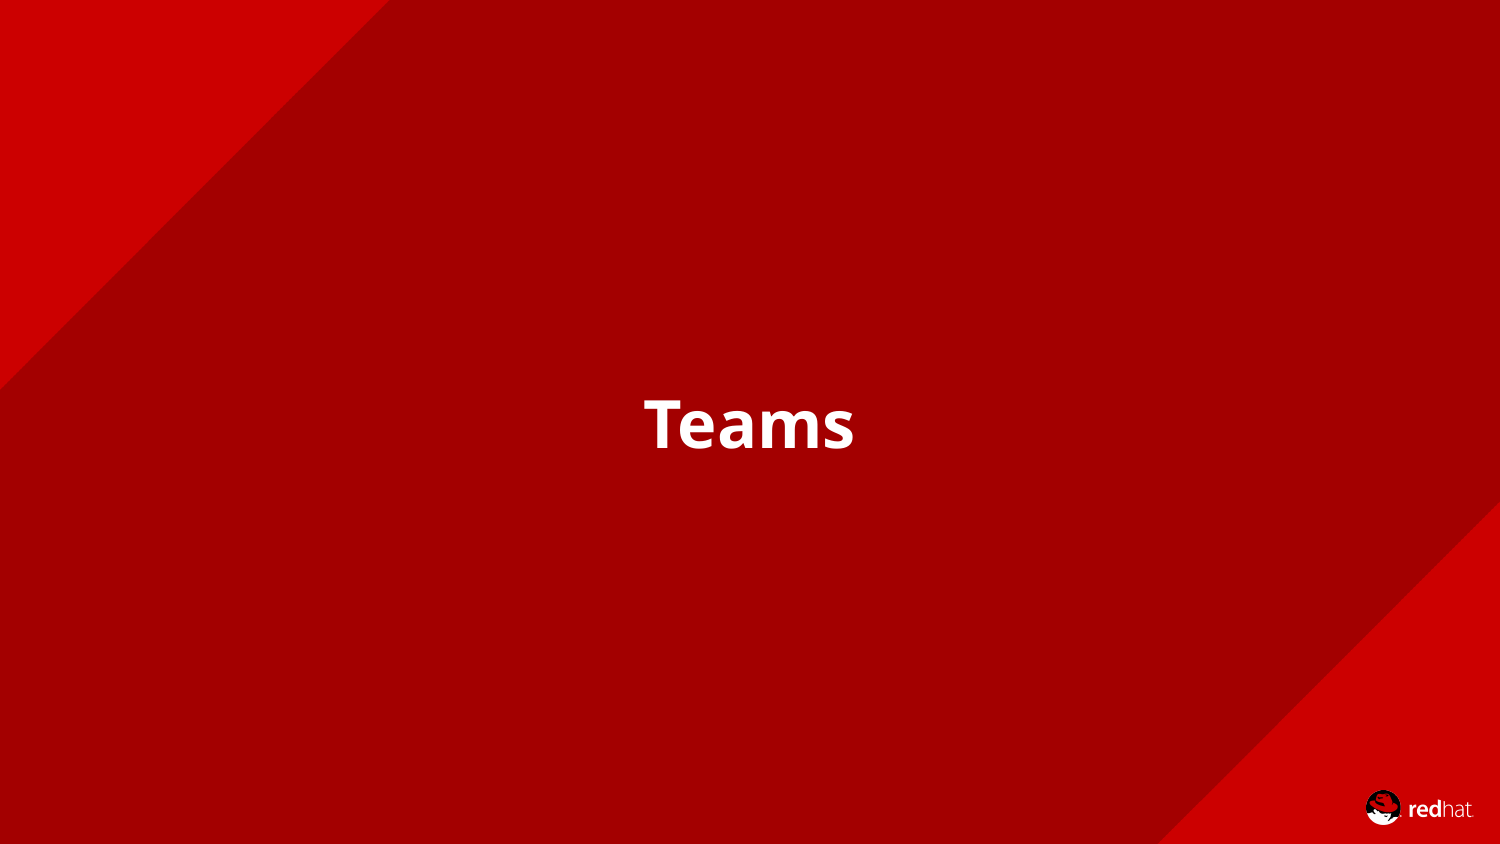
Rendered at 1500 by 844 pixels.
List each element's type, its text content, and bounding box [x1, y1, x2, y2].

picture [0, 0, 1500, 844]
text_box Teams [135, 272, 1365, 572]
